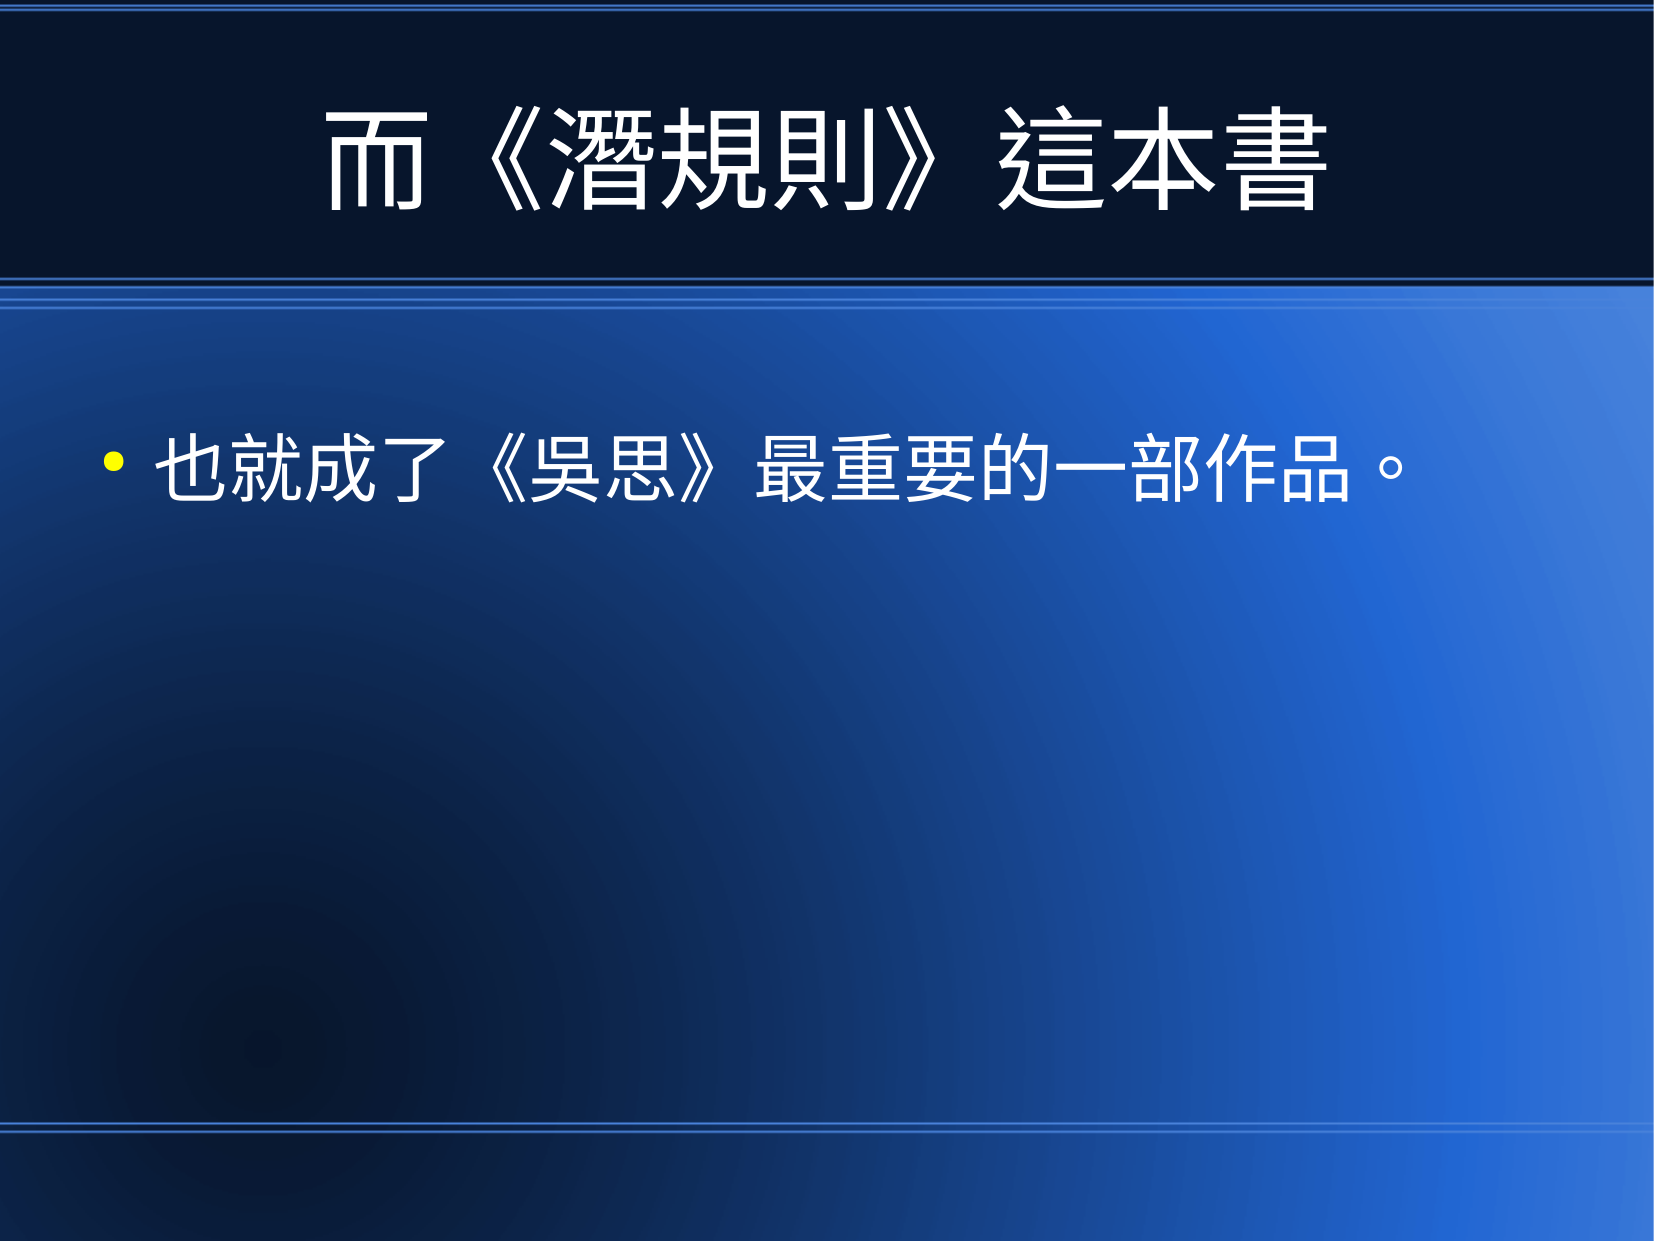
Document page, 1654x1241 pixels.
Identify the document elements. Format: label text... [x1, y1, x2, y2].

list 也就成了《吳思》最重要的一部作品。 [82, 355, 1571, 1241]
title 而《潛規則》這本書 [82, 49, 1571, 257]
picture [0, 0, 1654, 1241]
